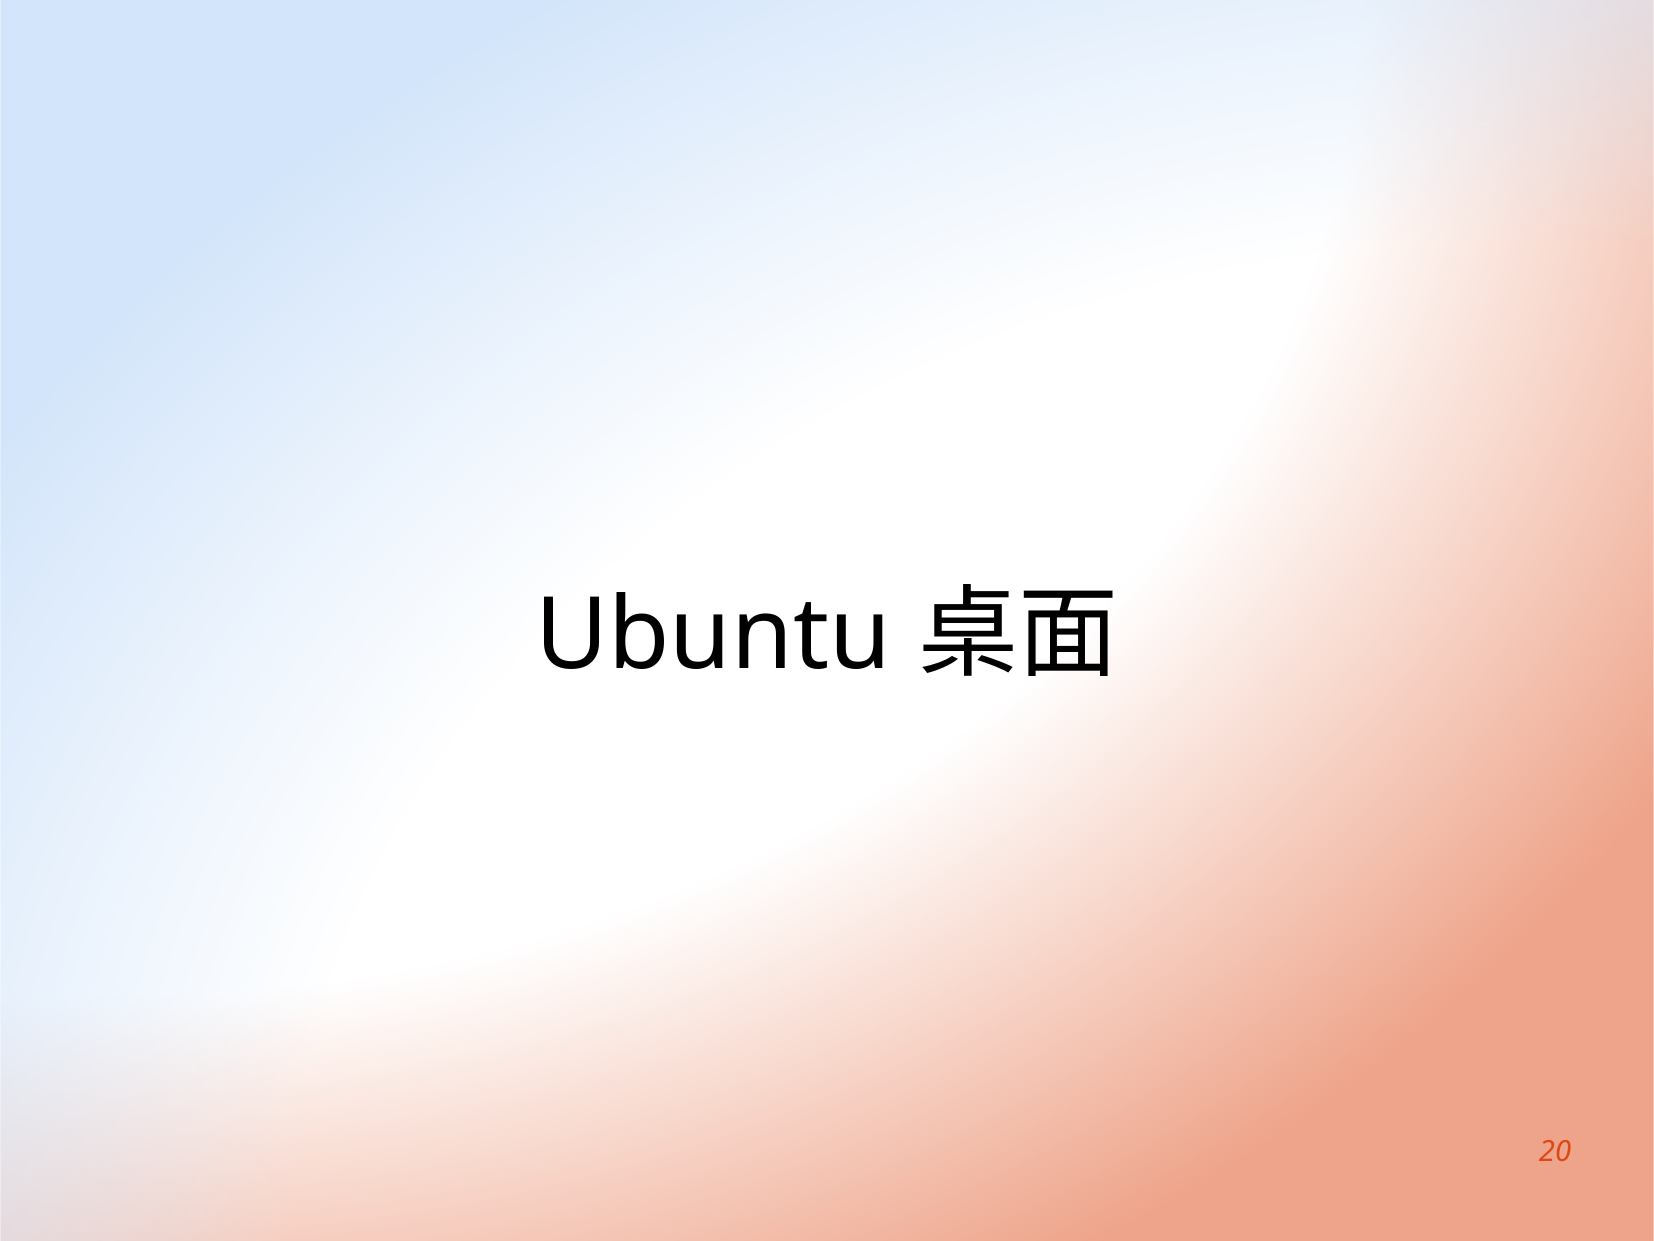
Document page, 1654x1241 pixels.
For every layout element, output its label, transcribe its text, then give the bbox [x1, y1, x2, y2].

picture [0, 0, 1654, 1241]
subtitle Ubuntu桌面 [82, 49, 1571, 1201]
